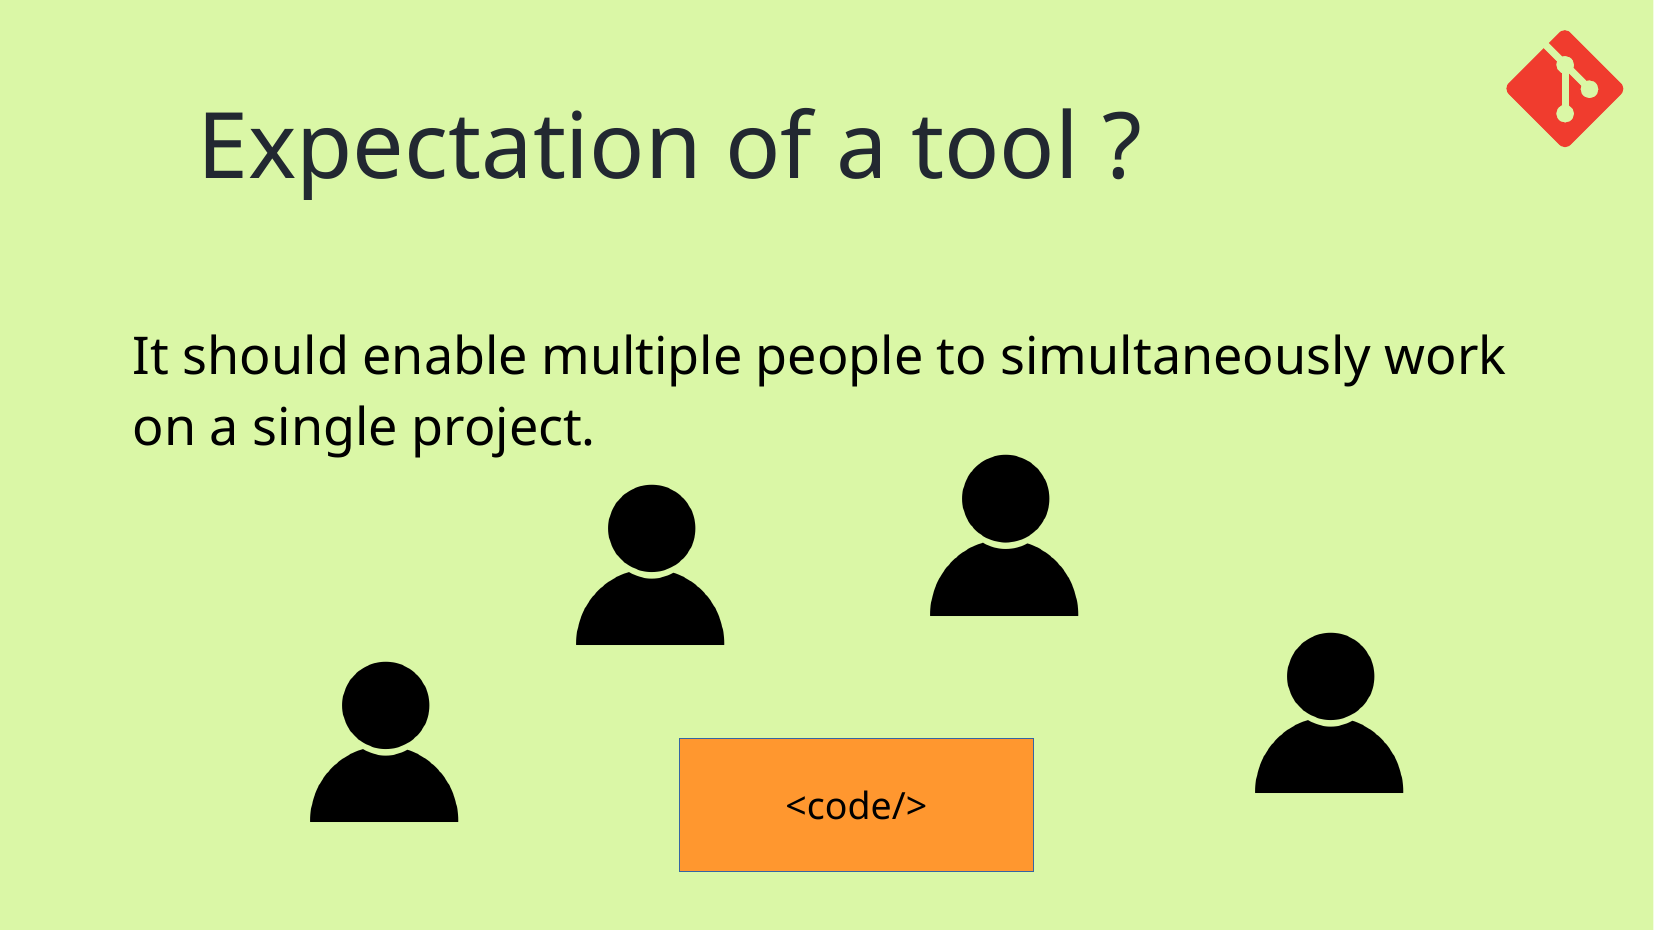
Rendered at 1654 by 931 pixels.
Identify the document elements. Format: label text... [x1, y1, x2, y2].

picture [915, 442, 1093, 621]
picture [1240, 620, 1418, 798]
picture [1505, 29, 1625, 148]
picture [295, 649, 473, 827]
text_box It should enable multiple people to simultaneously work on a single project. [118, 311, 1565, 443]
title Expectation of a tool ? [29, 29, 1335, 257]
picture [561, 472, 739, 650]
text_box <code/> [679, 738, 1034, 872]
